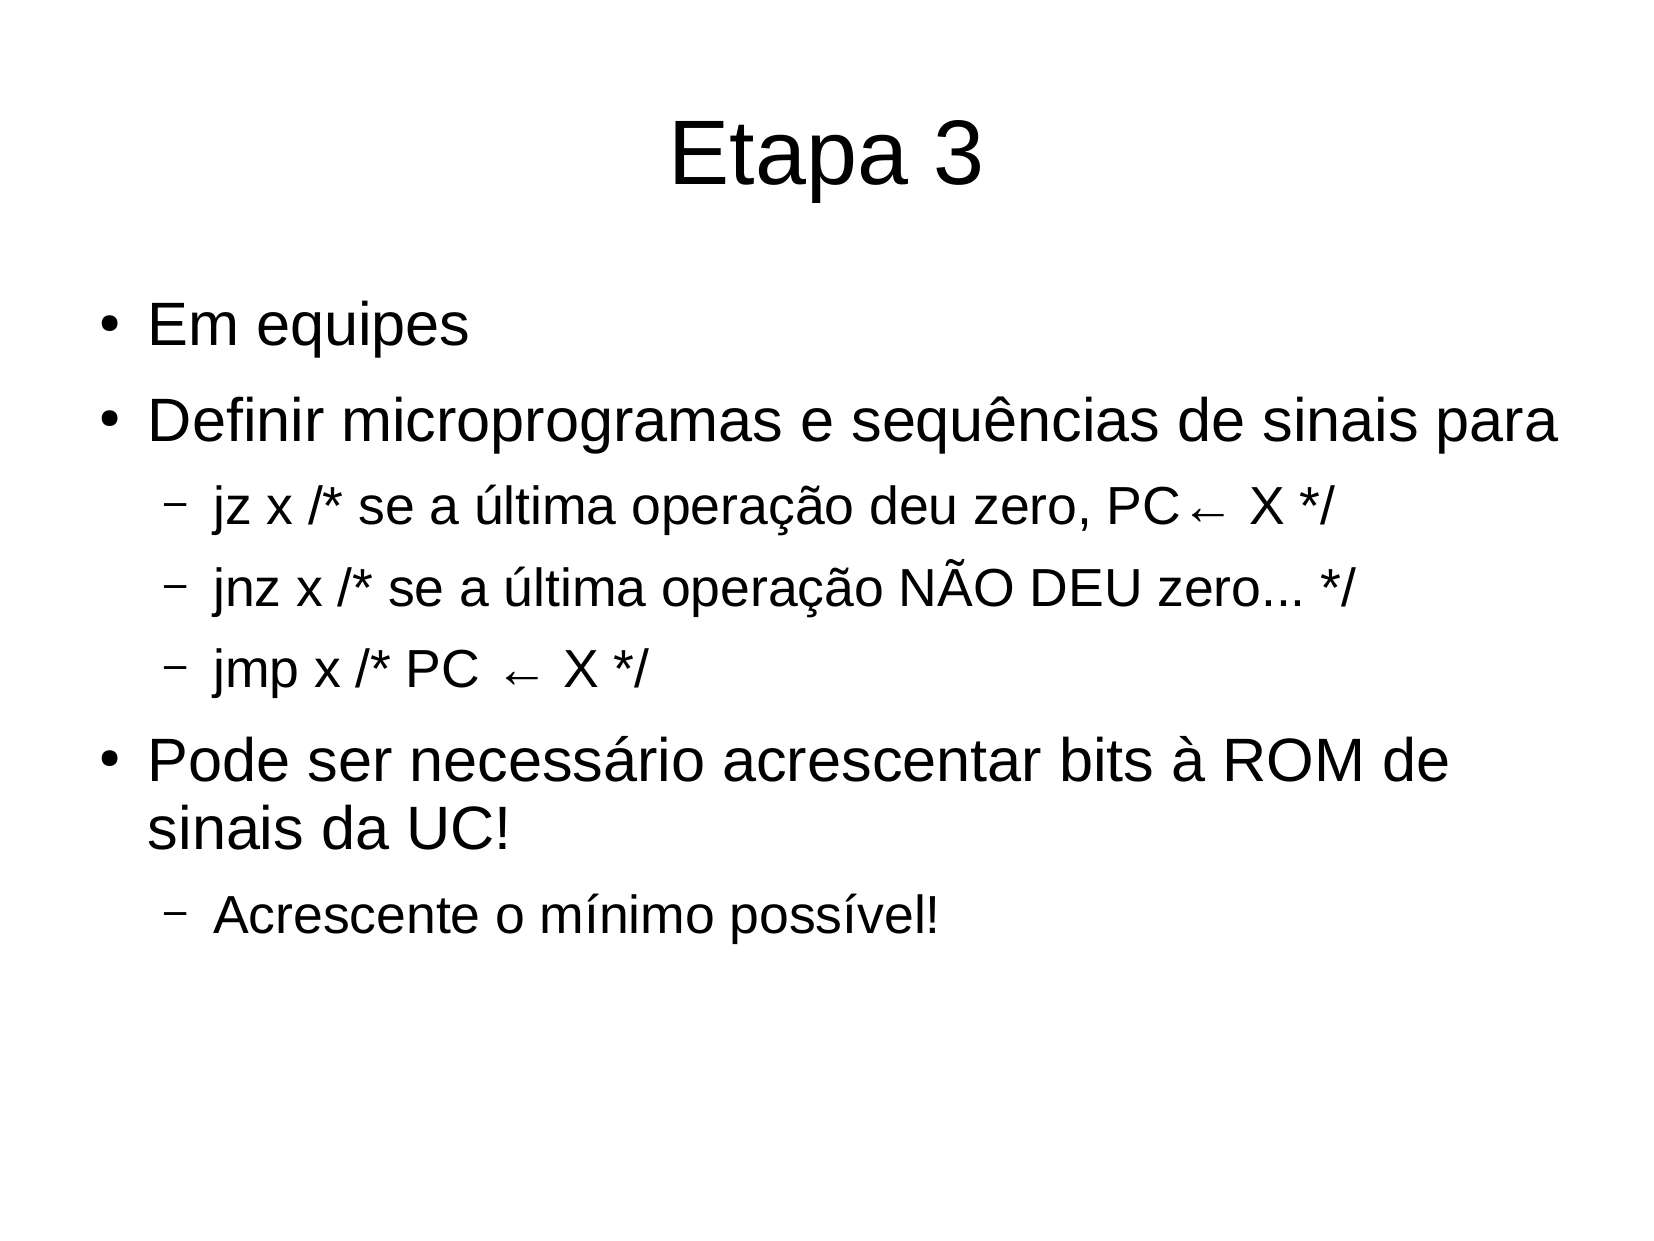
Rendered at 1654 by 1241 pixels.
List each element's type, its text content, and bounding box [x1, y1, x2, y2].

list Em equipes Definir microprogramas e sequências de sinais para jz x /* se a última operação deu zero, PC← X */ jnz x /* se a última operação NÃO DEU zero... */ jmp x /* PC ← X */ Pode ser necessário acrescentar bits à ROM de sinais da UC! Acrescente o mínimo possível! [82, 290, 1571, 1010]
title Etapa 3 [82, 49, 1571, 257]
